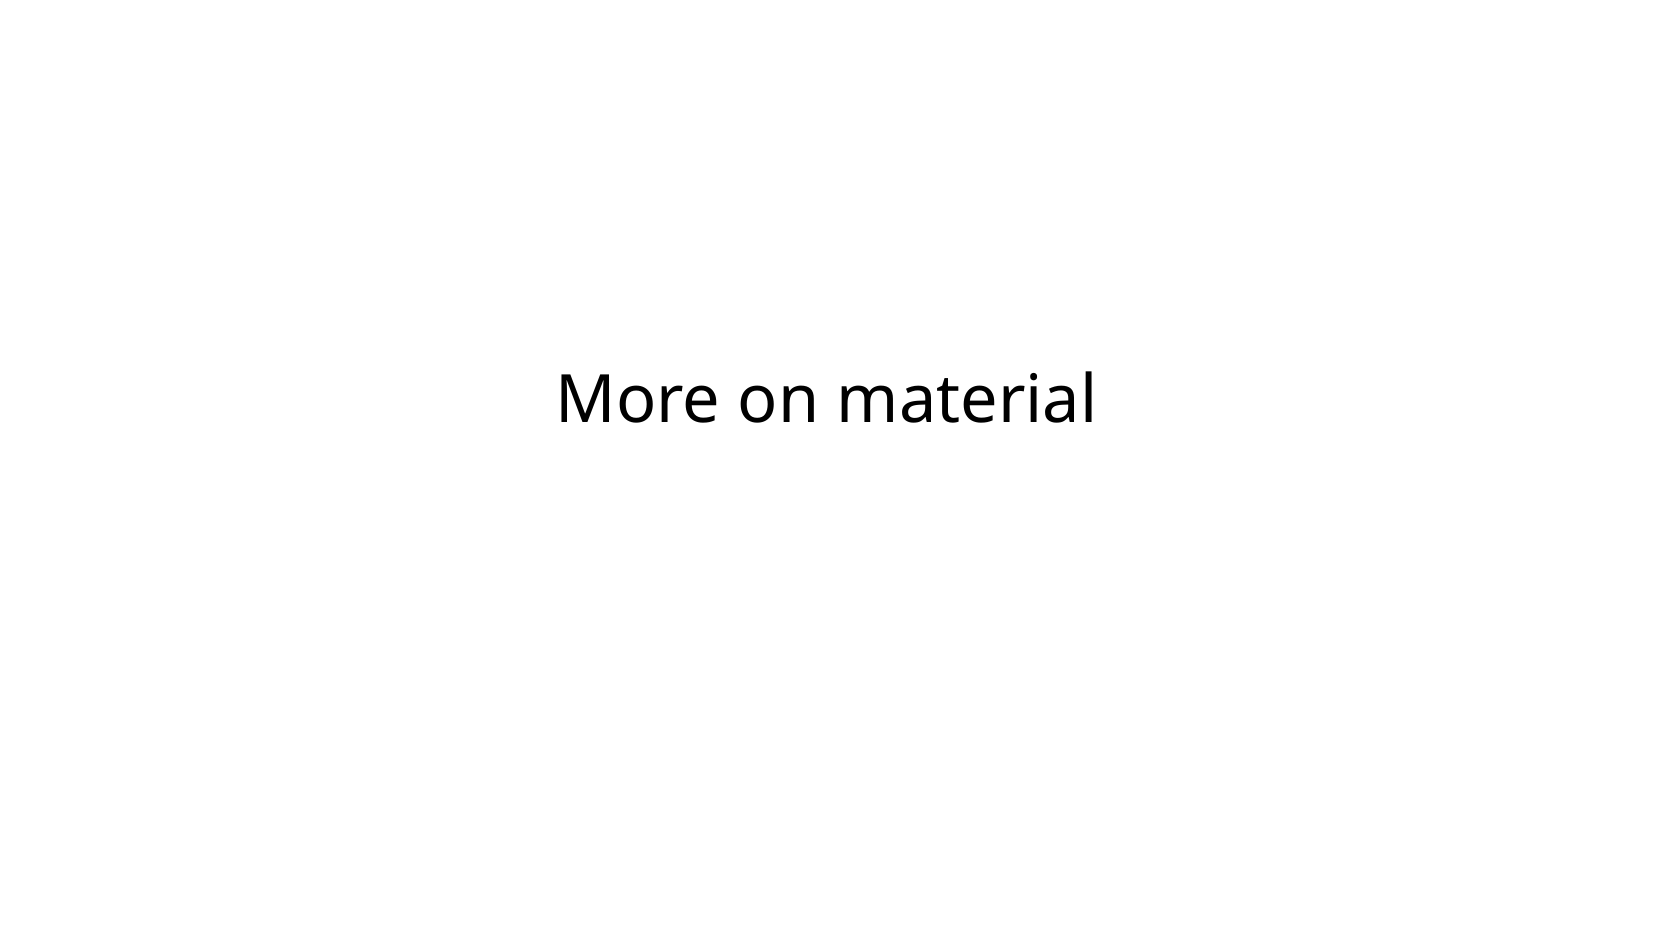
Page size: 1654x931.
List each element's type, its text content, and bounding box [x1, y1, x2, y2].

subtitle More on material [82, 37, 1571, 757]
